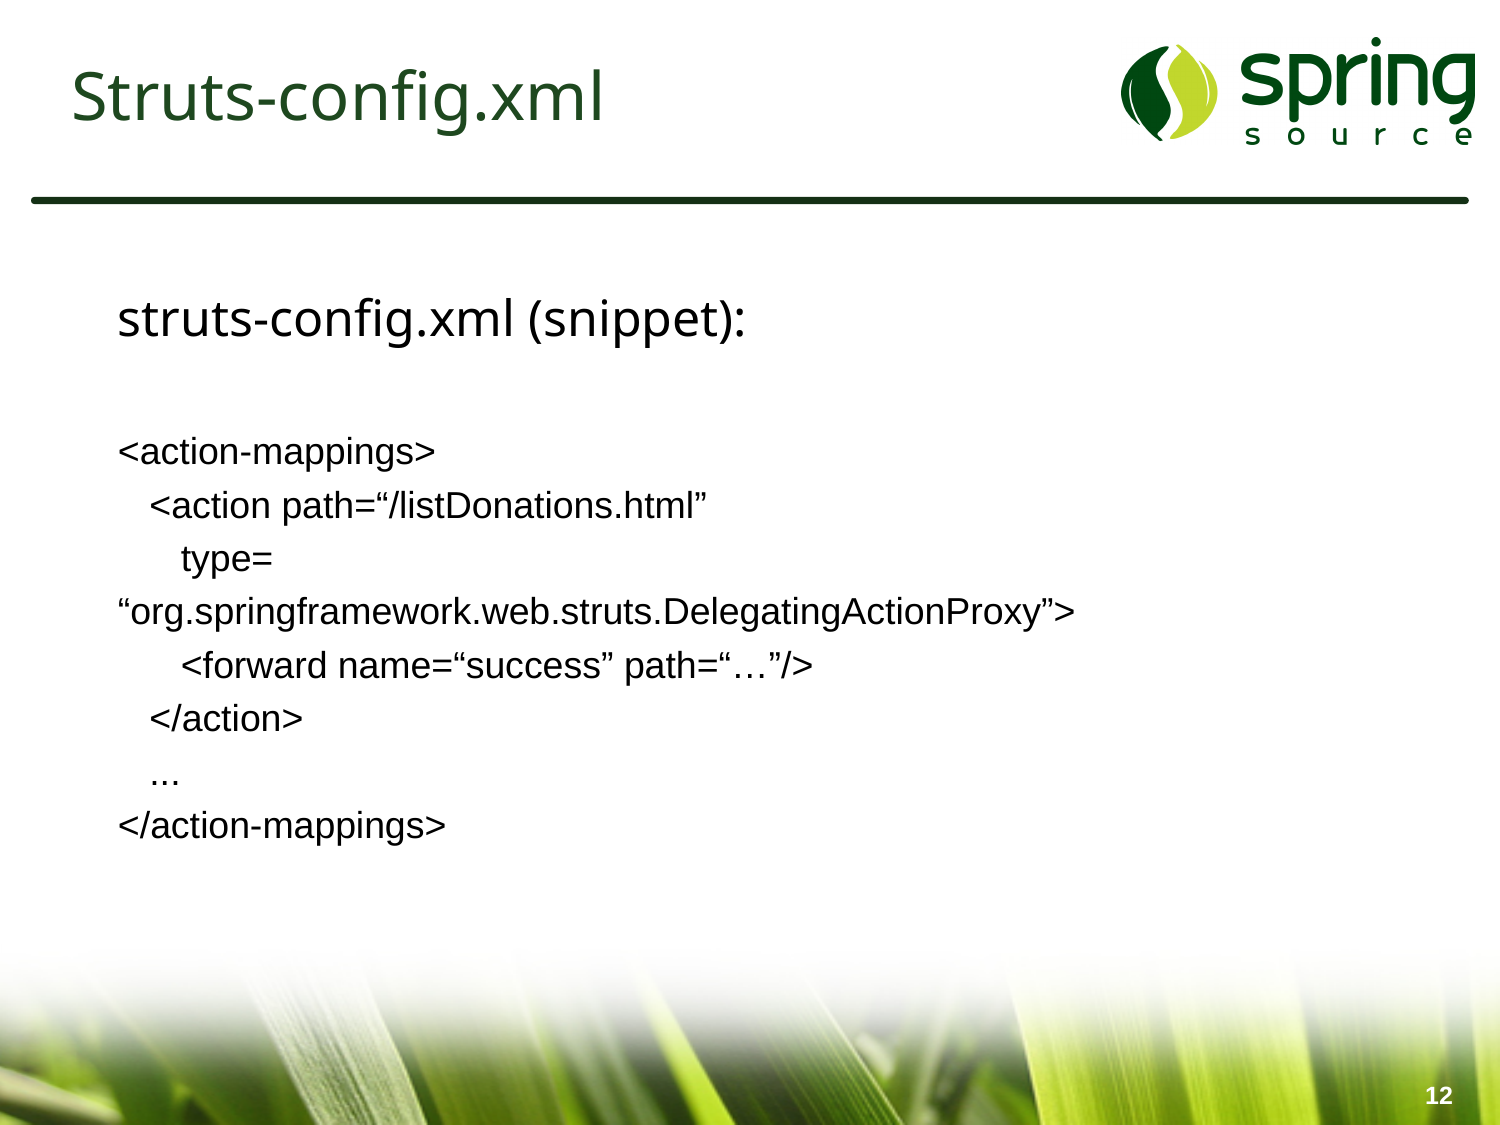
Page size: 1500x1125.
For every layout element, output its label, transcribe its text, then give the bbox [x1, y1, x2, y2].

picture [1121, 37, 1475, 145]
picture [0, 944, 1500, 1125]
list struts-config.xml (snippet): <action-mappings> <action path=“/listDonations.html” type= “org.springframework.web.struts.DelegatingActionProxy”> <forward name=“success” path=“…”/> </action> ... </action-mappings> [103, 275, 1394, 938]
title Struts-config.xml [56, 13, 1089, 177]
